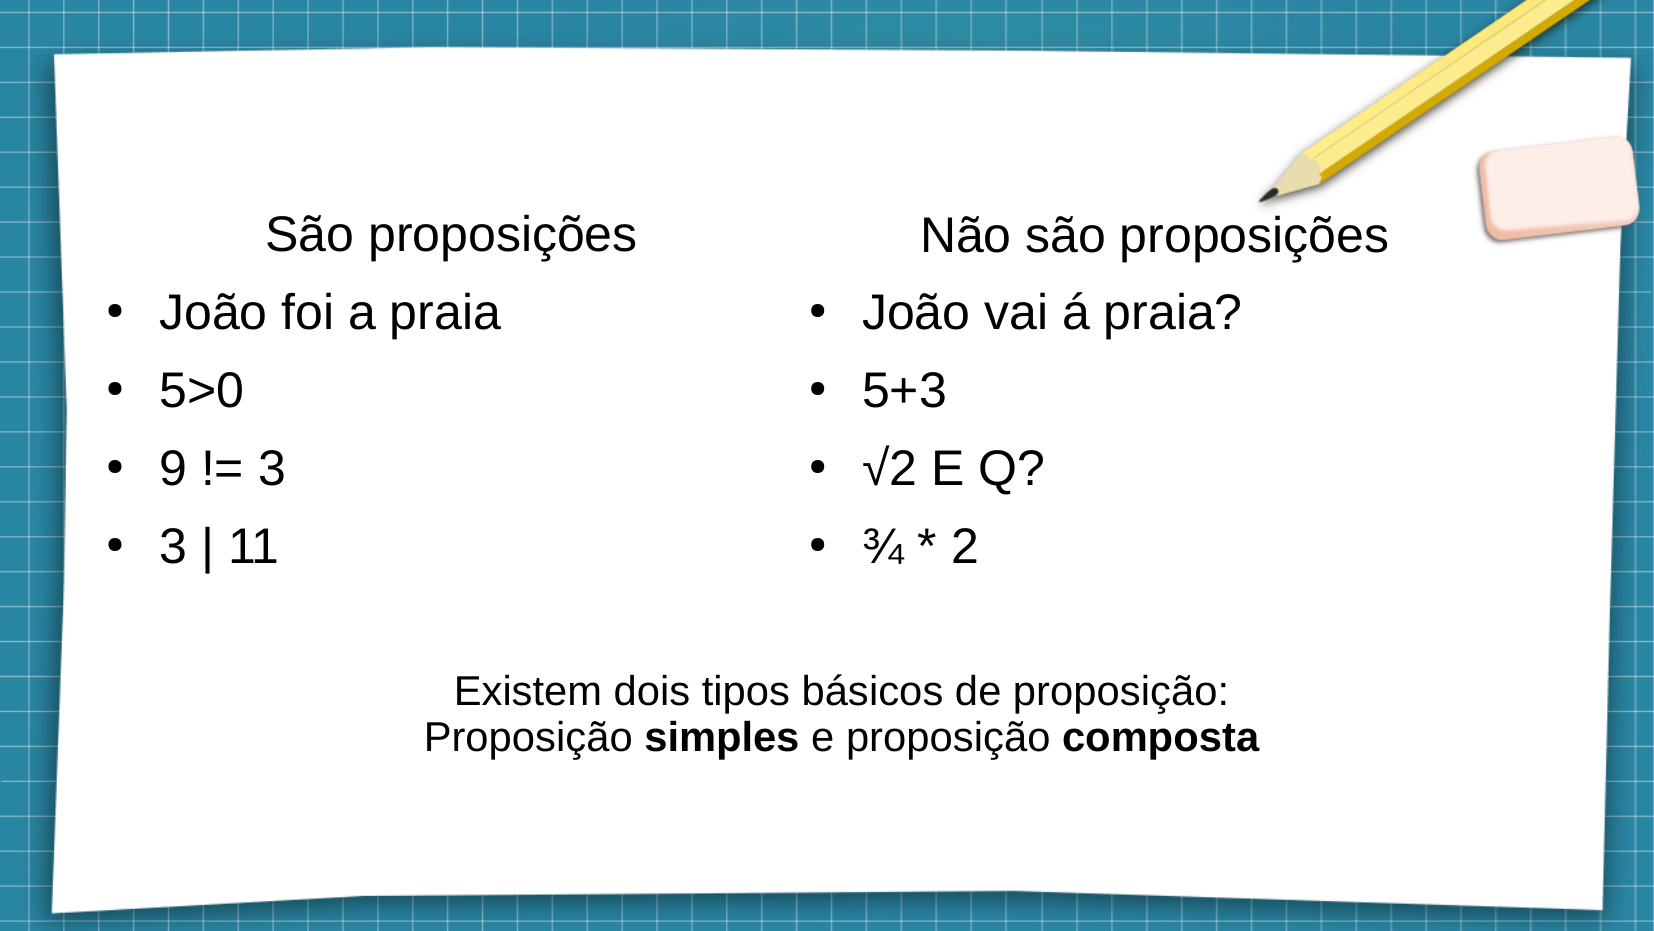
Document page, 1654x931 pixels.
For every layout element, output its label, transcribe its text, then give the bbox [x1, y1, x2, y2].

picture [0, 0, 1654, 931]
list Não são proposições João vai á praia? 5+3 √2 E Ԛ? ¾ * 2 [791, 206, 1447, 591]
list São proposições João foi a praia 5>0 9 != 3 3 | 11 [88, 206, 745, 591]
text_box Existem dois tipos básicos de proposição: Proposição simples e proposição composta [88, 659, 1595, 768]
